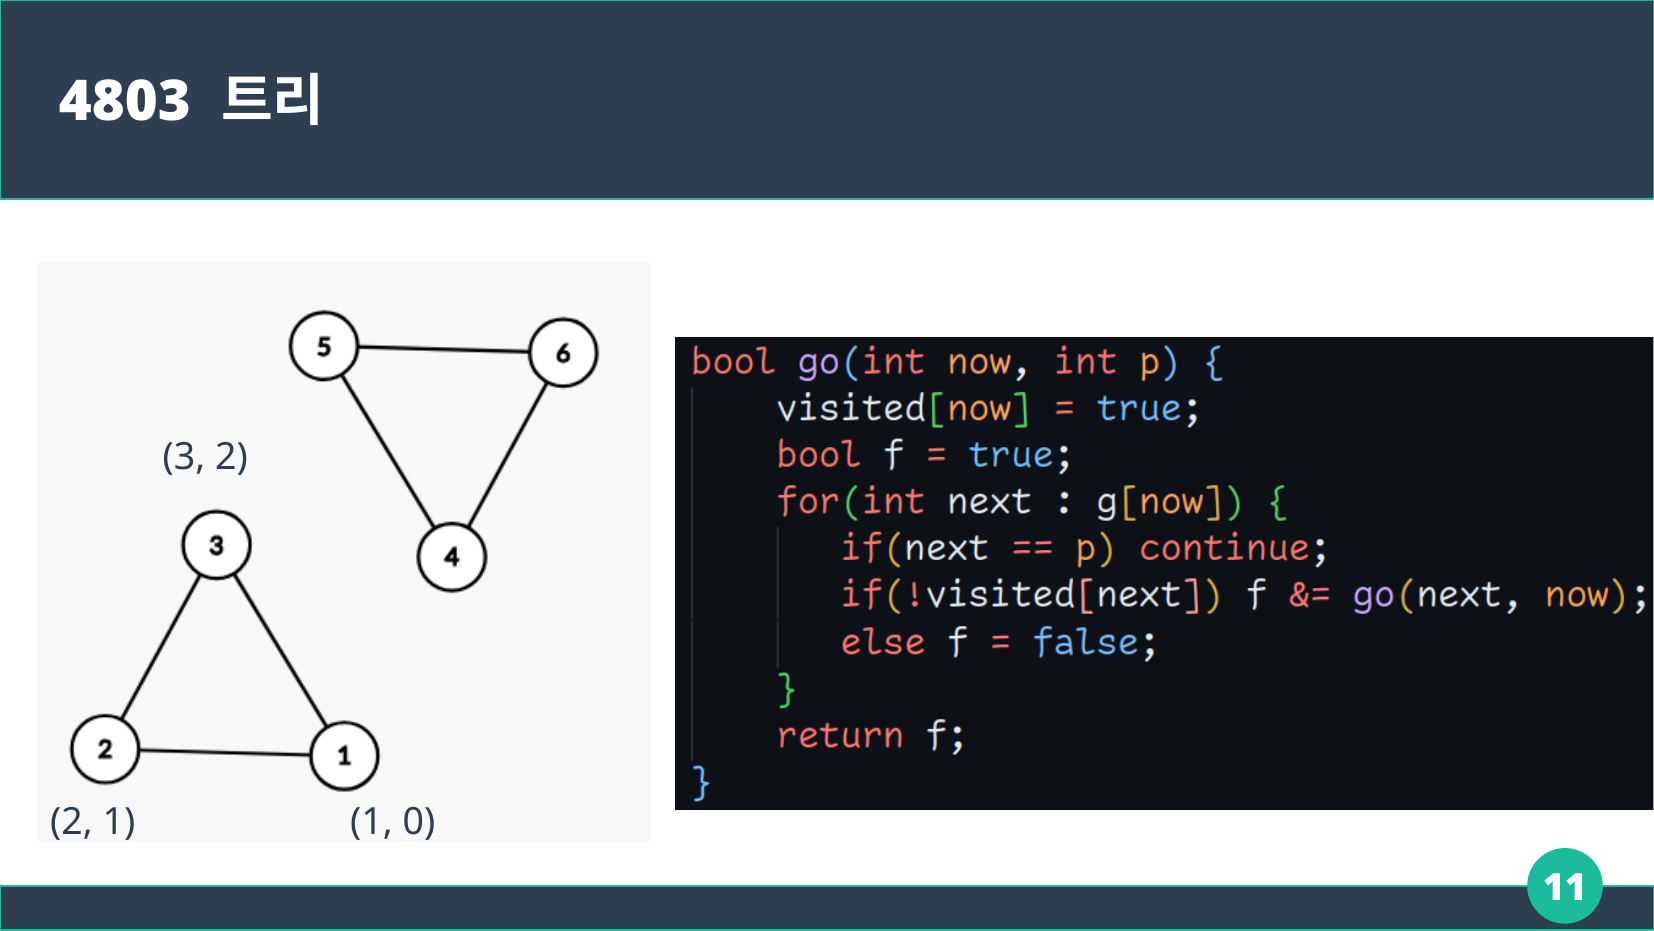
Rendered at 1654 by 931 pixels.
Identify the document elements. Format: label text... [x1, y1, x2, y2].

picture [37, 262, 651, 842]
text_box (3, 2) [147, 421, 263, 488]
title 4803 트리 [59, 37, 1595, 155]
text_box (2, 1) [35, 787, 151, 854]
picture [675, 337, 1654, 811]
text_box (1, 0) [335, 787, 451, 854]
